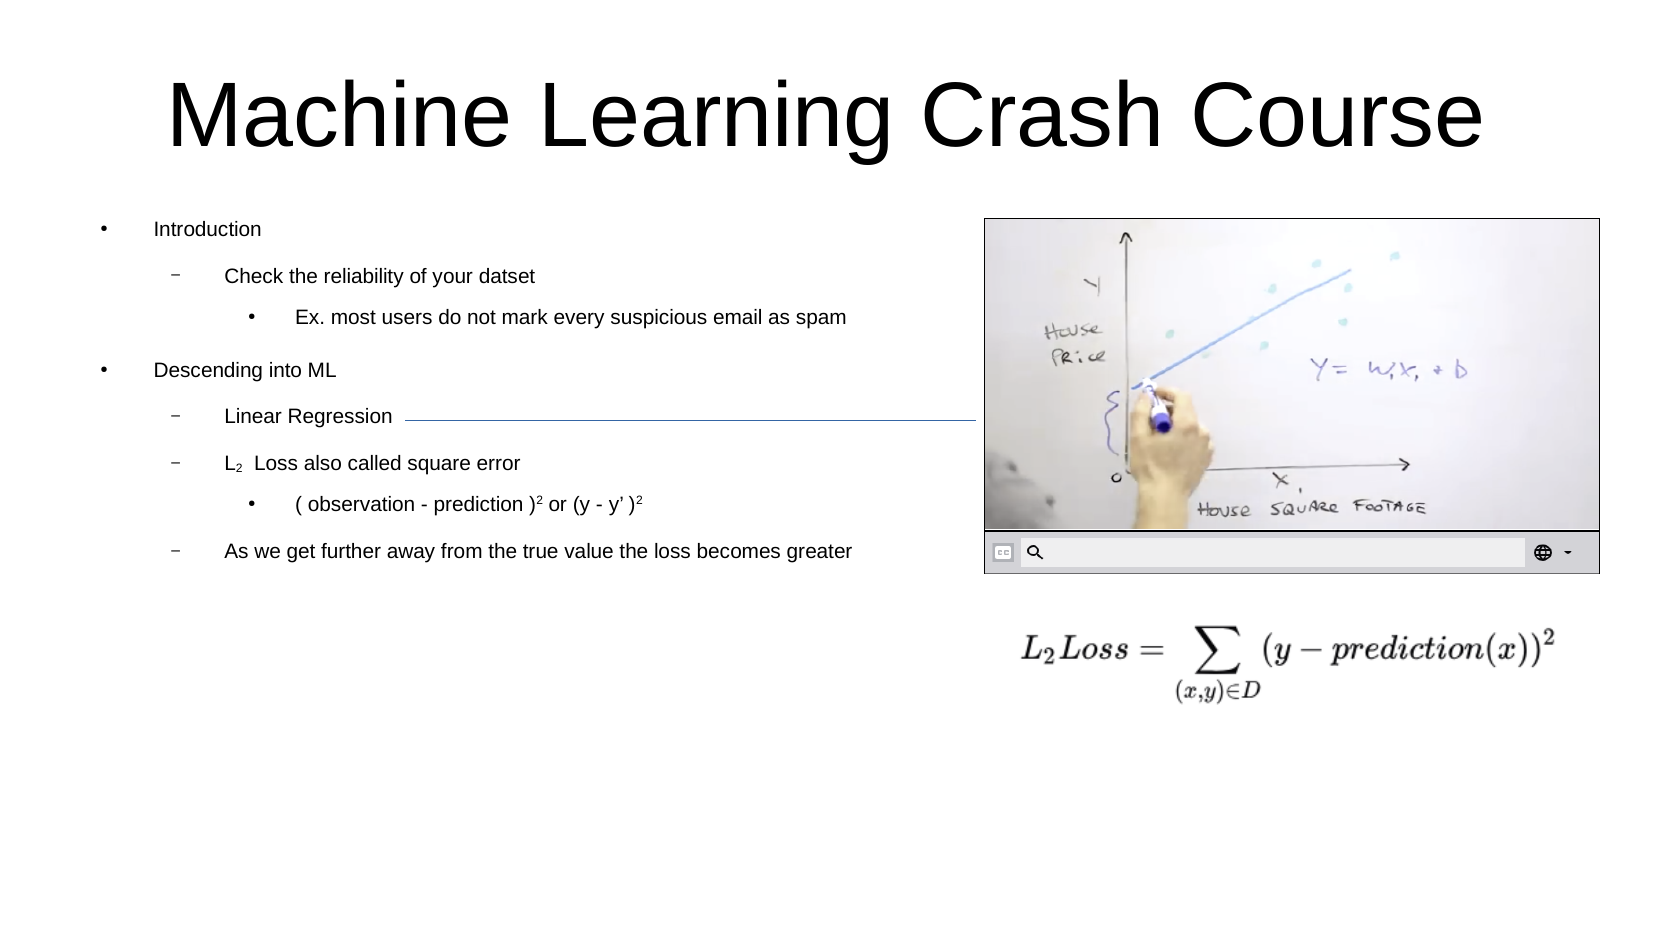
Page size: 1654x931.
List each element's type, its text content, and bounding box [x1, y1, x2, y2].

picture [975, 217, 1606, 578]
title Machine Learning Crash Course [82, 37, 1571, 193]
picture [990, 599, 1564, 716]
list Introduction Check the reliability of your datset Ex. most users do not mark every suspicious email as spam Descending into ML Linear Regression L2 Loss also called square error ( observation - prediction )2 or (y - y’ )2 As we get further away from the true value the loss becomes greater [82, 217, 1621, 901]
